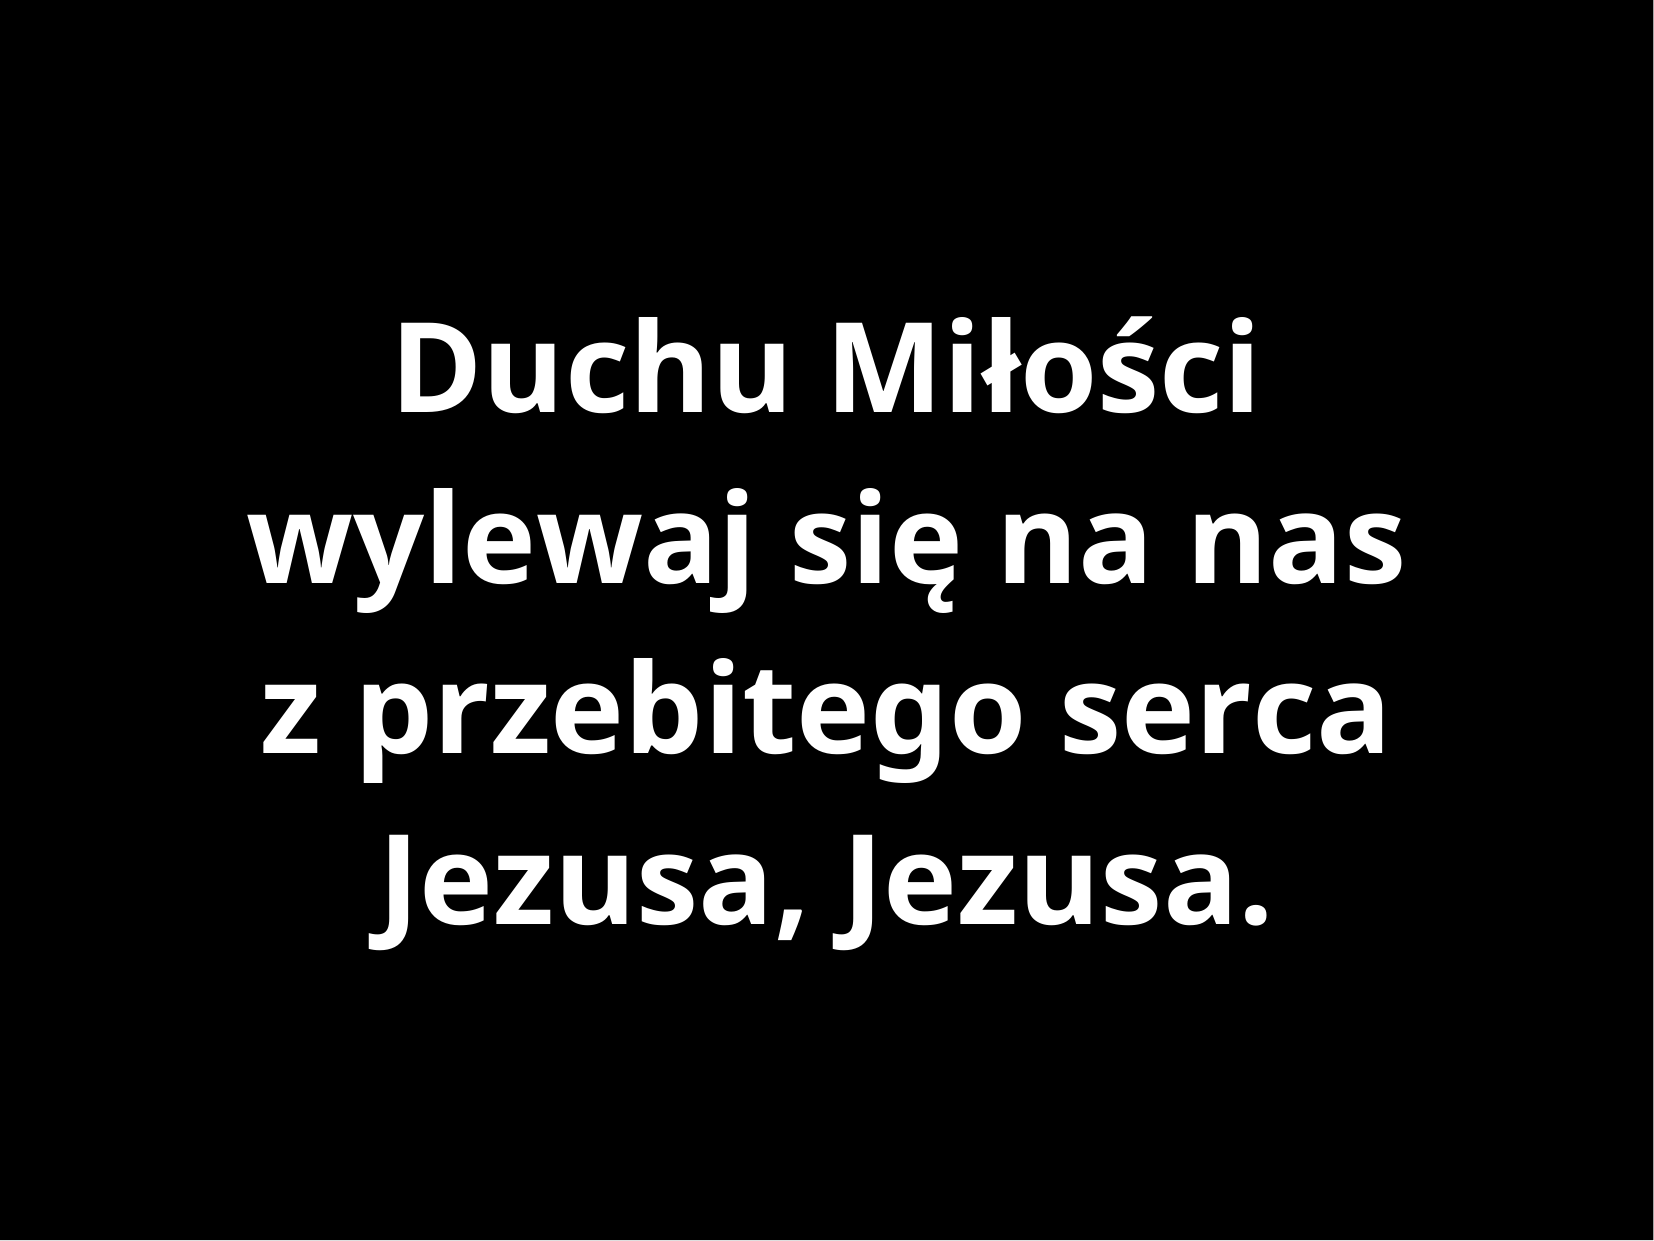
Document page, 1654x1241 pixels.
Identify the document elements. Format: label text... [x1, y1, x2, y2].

title Duchu Miłości wylewaj się na nas z przebitego serca Jezusa, Jezusa. [0, 0, 1654, 1241]
